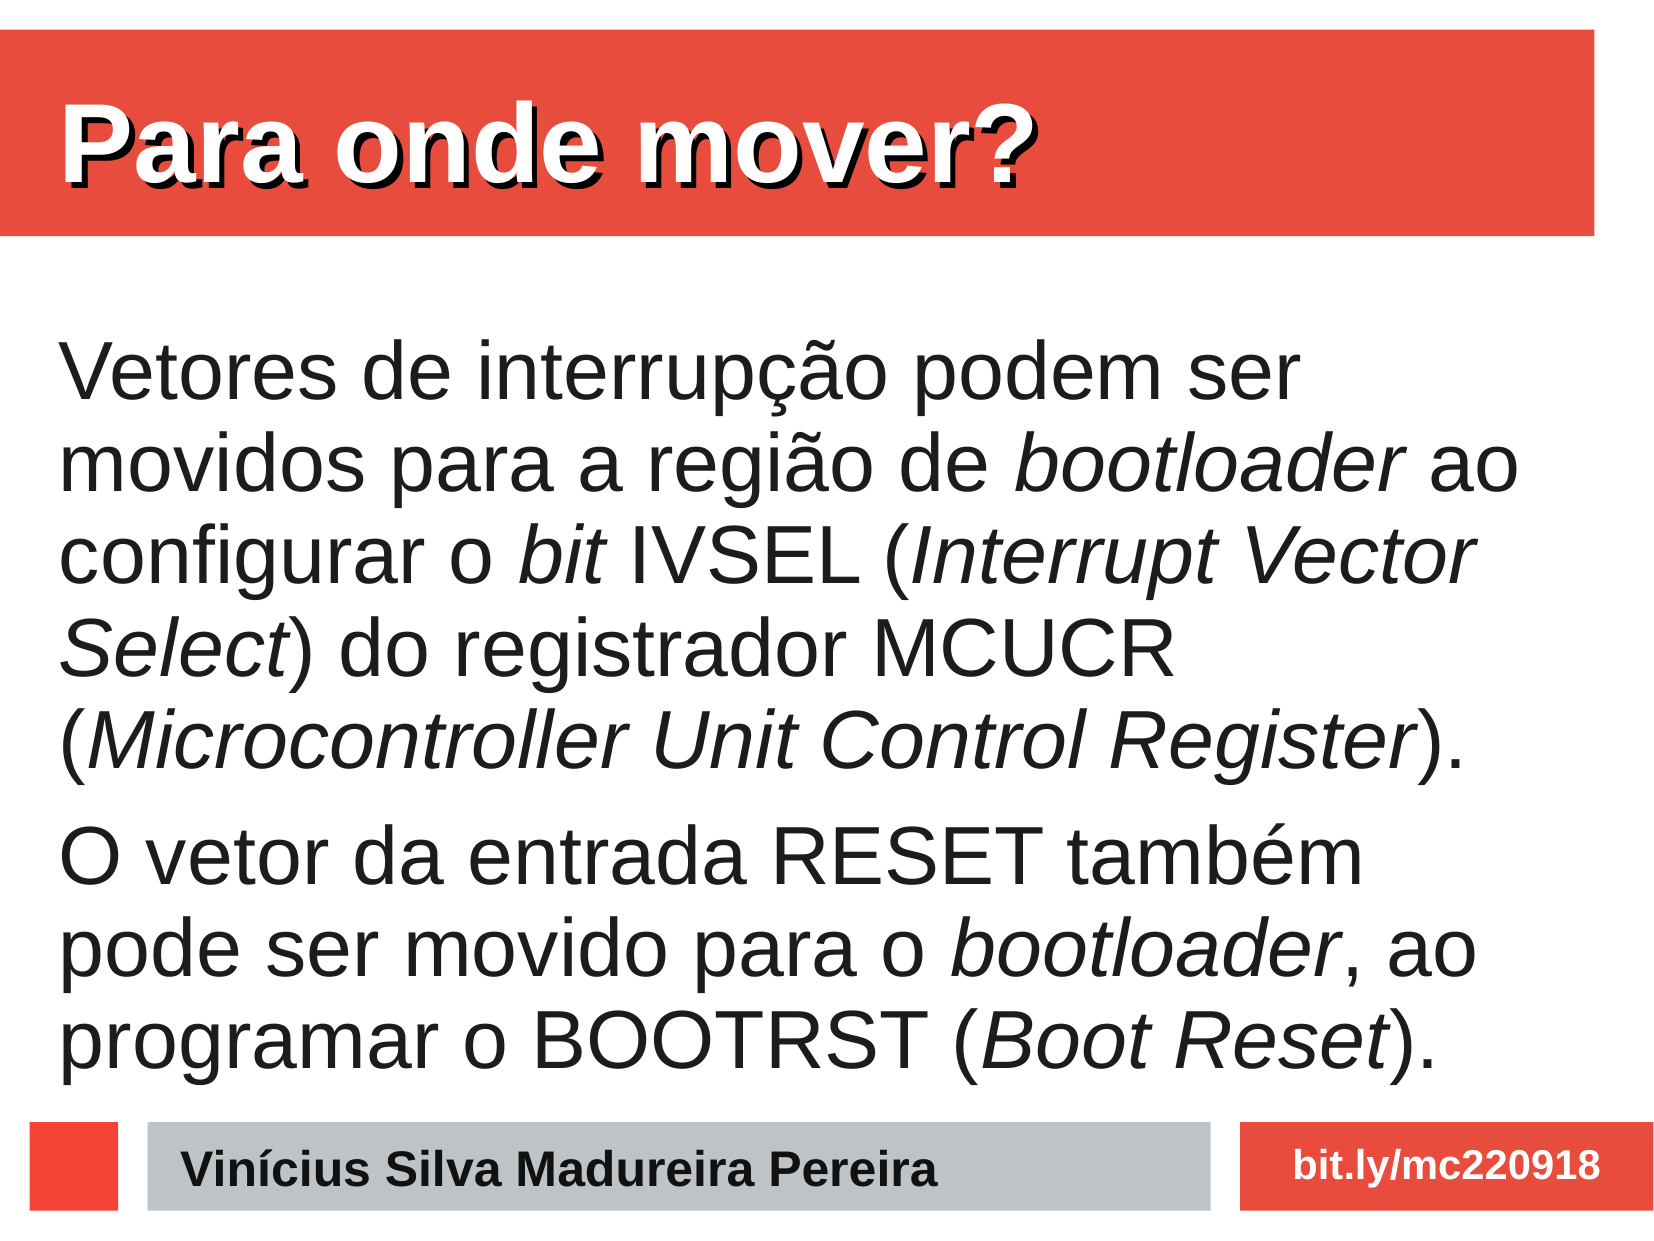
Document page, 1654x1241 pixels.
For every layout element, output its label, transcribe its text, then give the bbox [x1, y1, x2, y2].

title Para onde mover? [59, 59, 1595, 207]
text_box Vinícius Silva Madureira Pereira [165, 1133, 1170, 1205]
text_box bit.ly/mc220918 [1228, 1133, 1654, 1205]
list Vetores de interrupção podem ser movidos para a região de bootloader ao configurar o bit IVSEL (Interrupt Vector Select) do registrador MCUCR (Microcontroller Unit Control Register). O vetor da entrada RESET também pode ser movido para o bootloader, ao programar o BOOTRST (Boot Reset). [59, 324, 1565, 1093]
